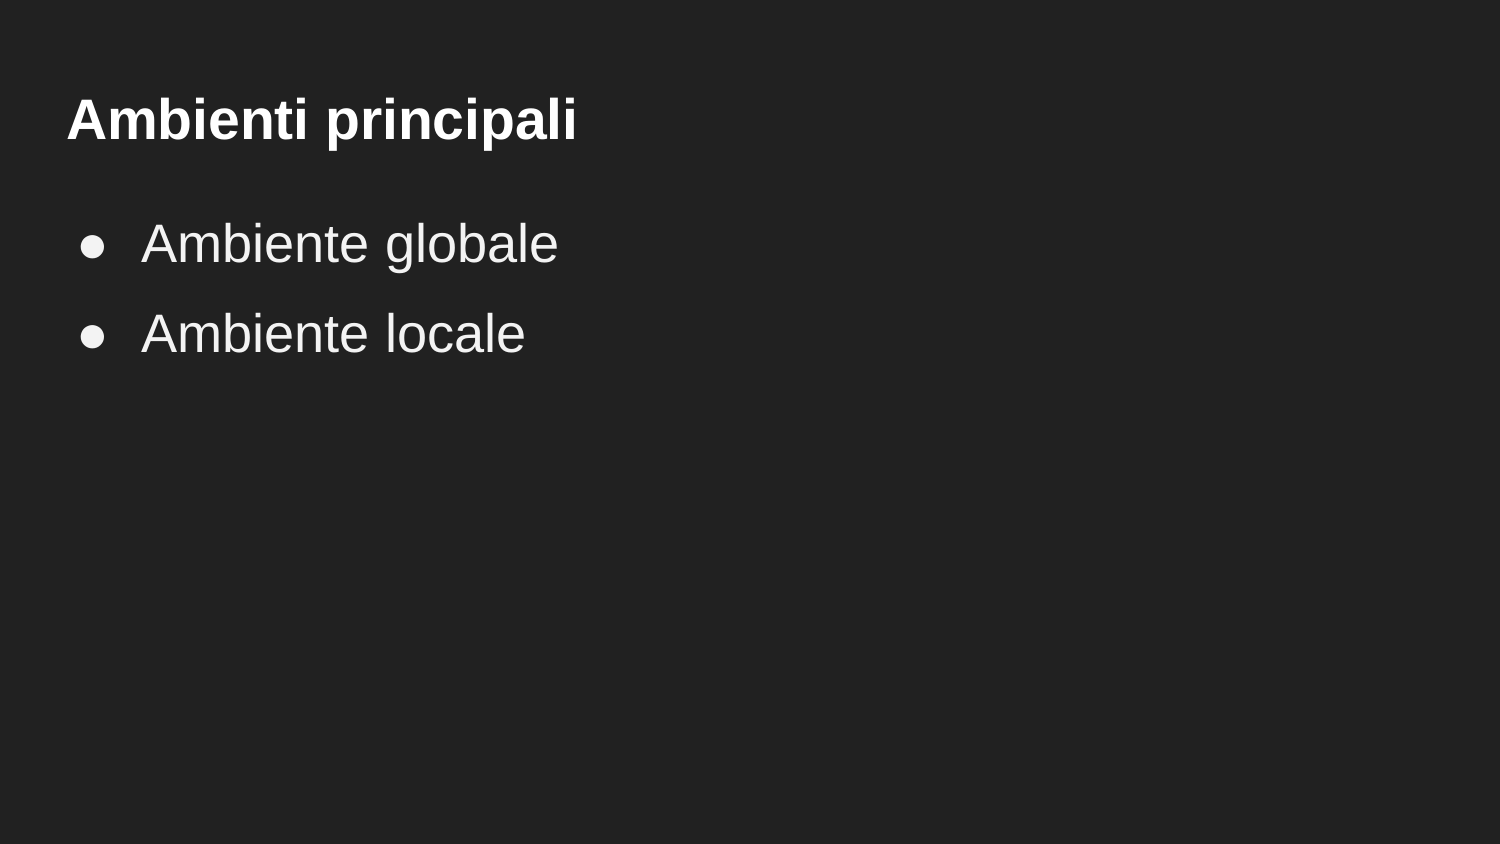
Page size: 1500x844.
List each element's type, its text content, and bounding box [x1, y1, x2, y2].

list Ambiente globale Ambiente locale [51, 189, 1449, 750]
title Ambienti principali [51, 72, 1449, 167]
